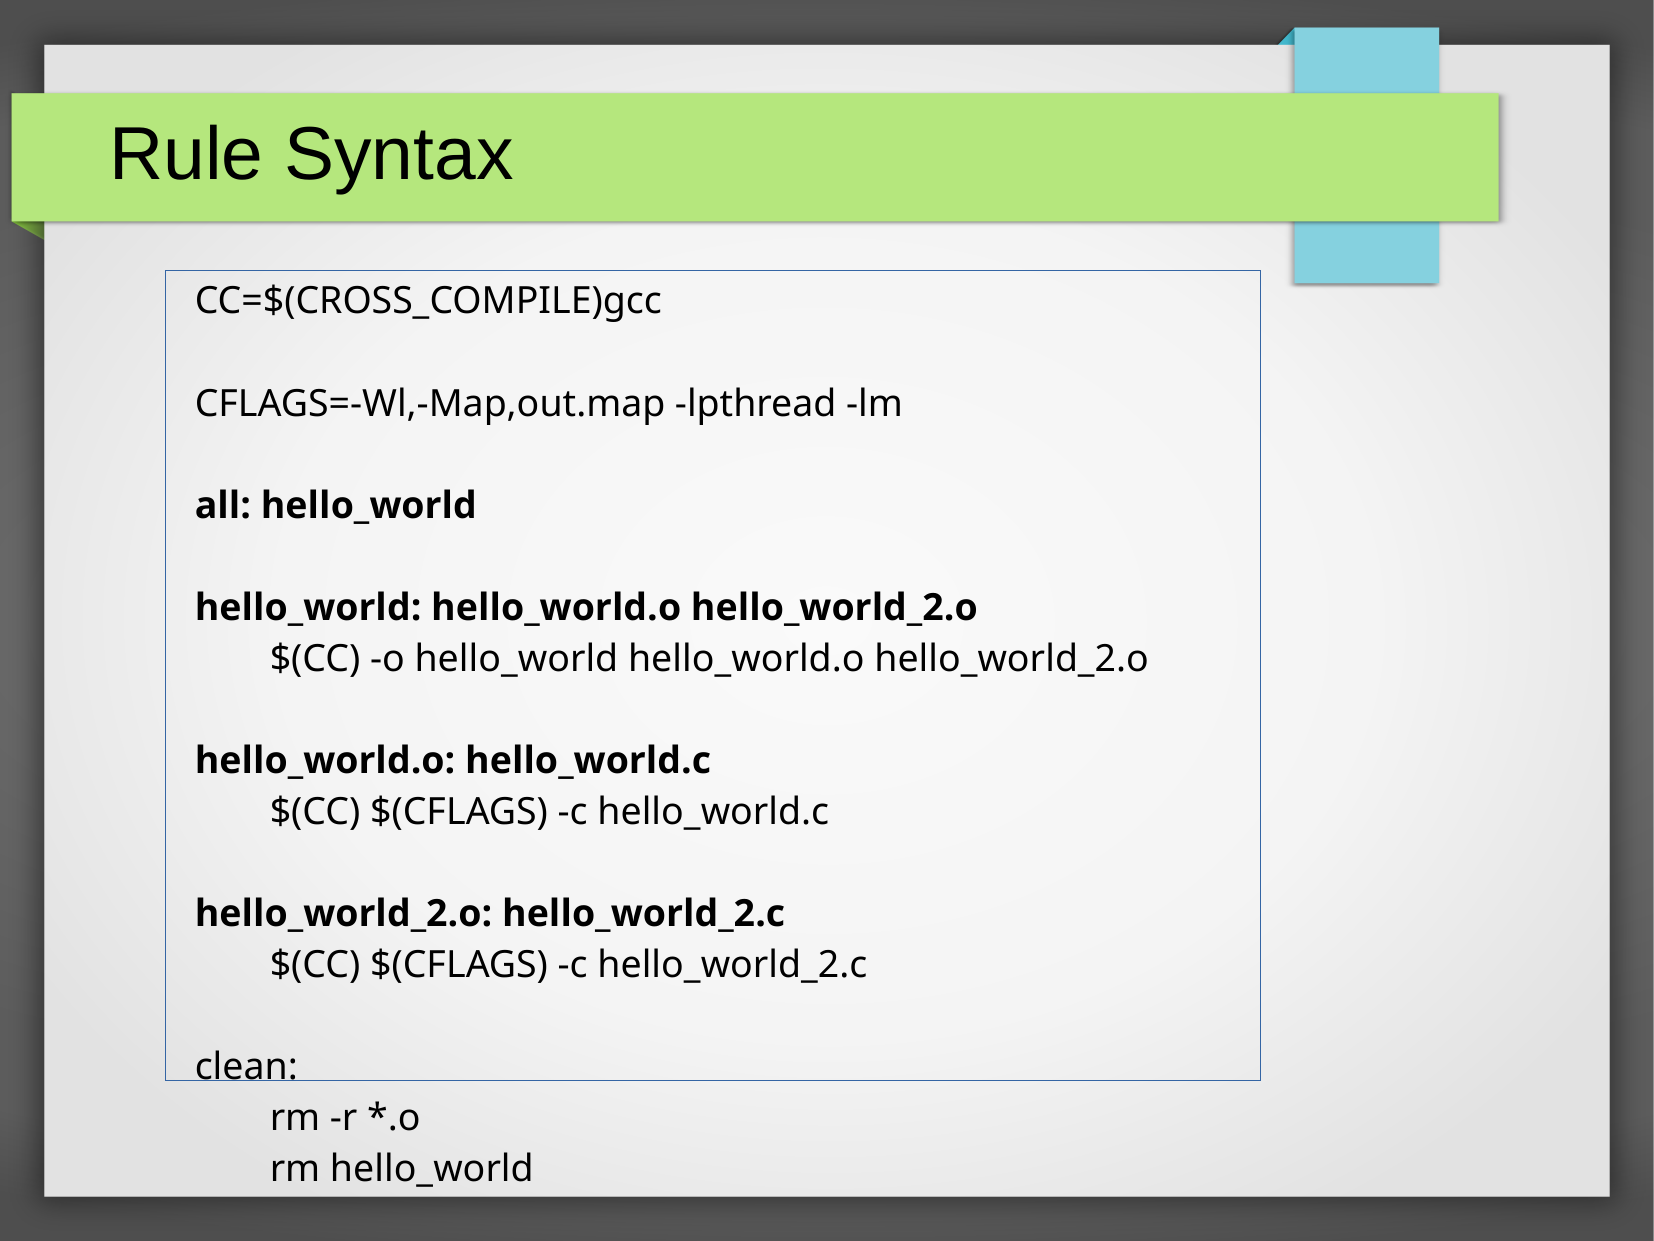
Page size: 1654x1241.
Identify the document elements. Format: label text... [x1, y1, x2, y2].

text_box CC=$(CROSS_COMPILE)gcc CFLAGS=-Wl,-Map,out.map -lpthread -lm all: hello_world hello_world: hello_world.o hello_world_2.o $(CC) -o hello_world hello_world.o hello_world_2.o hello_world.o: hello_world.c $(CC) $(CFLAGS) -c hello_world.c hello_world_2.o: hello_world_2.c $(CC) $(CFLAGS) -c hello_world_2.c clean: rm -r *.o rm hello_world [180, 271, 1228, 1066]
title Rule Syntax [82, 94, 1264, 213]
picture [0, 0, 1654, 1241]
